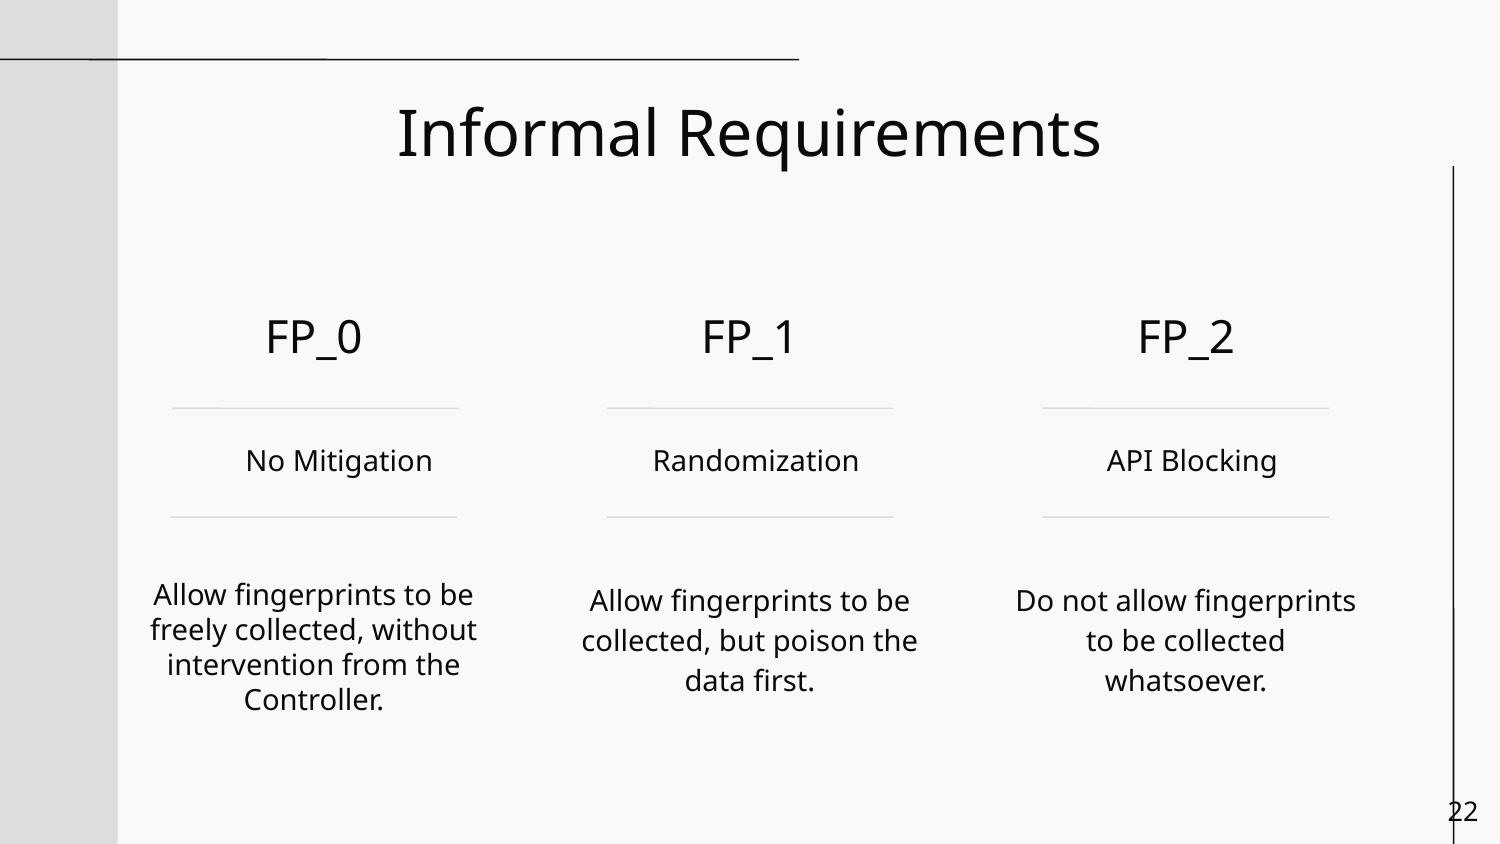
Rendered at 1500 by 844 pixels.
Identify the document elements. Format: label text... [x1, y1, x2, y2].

subtitle Allow fingerprints to be freely collected, without intervention from the Controller. [116, 561, 511, 759]
subtitle No Mitigation [142, 426, 537, 518]
subtitle Do not allow fingerprints to be collected whatsoever. [989, 561, 1383, 759]
title FP_1 [553, 292, 947, 390]
title FP_0 [116, 292, 511, 390]
title Informal Requirements [116, 77, 1383, 168]
title FP_2 [989, 292, 1383, 390]
subtitle Randomization [559, 426, 954, 518]
subtitle Allow fingerprints to be collected, but poison the data first. [553, 561, 947, 759]
subtitle API Blocking [995, 426, 1390, 518]
slide_number <number> [1403, 779, 1494, 844]
